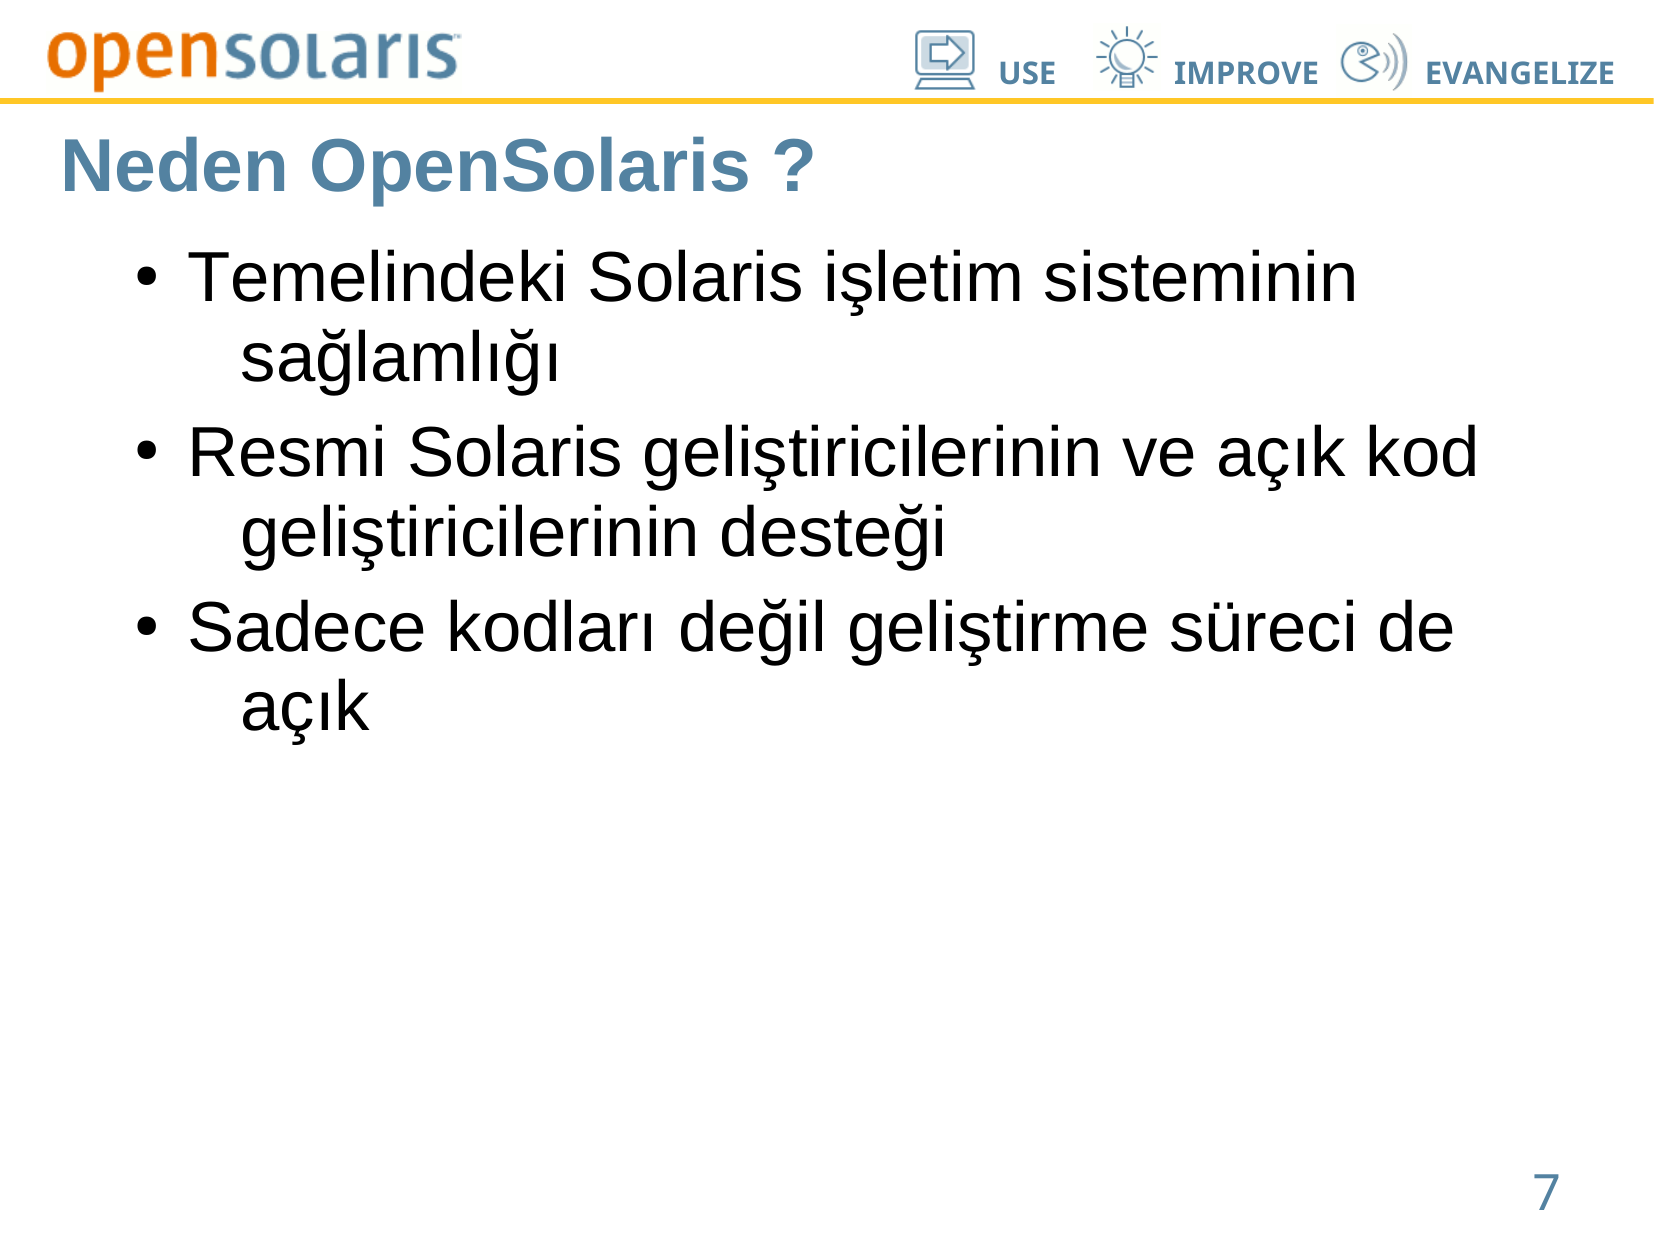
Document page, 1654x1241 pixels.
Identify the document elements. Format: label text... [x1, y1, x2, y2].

title Neden OpenSolaris ? [60, 120, 1534, 211]
picture [907, 22, 983, 98]
picture [1336, 24, 1412, 98]
picture [46, 31, 462, 94]
picture [1093, 23, 1161, 91]
list Temelindeki Solaris işletim sisteminin sağlamlığı Resmi Solaris geliştiricilerinin ve açık kod geliştiricilerinin desteği Sadece kodları değil geliştirme süreci de açık [98, 237, 1556, 1151]
